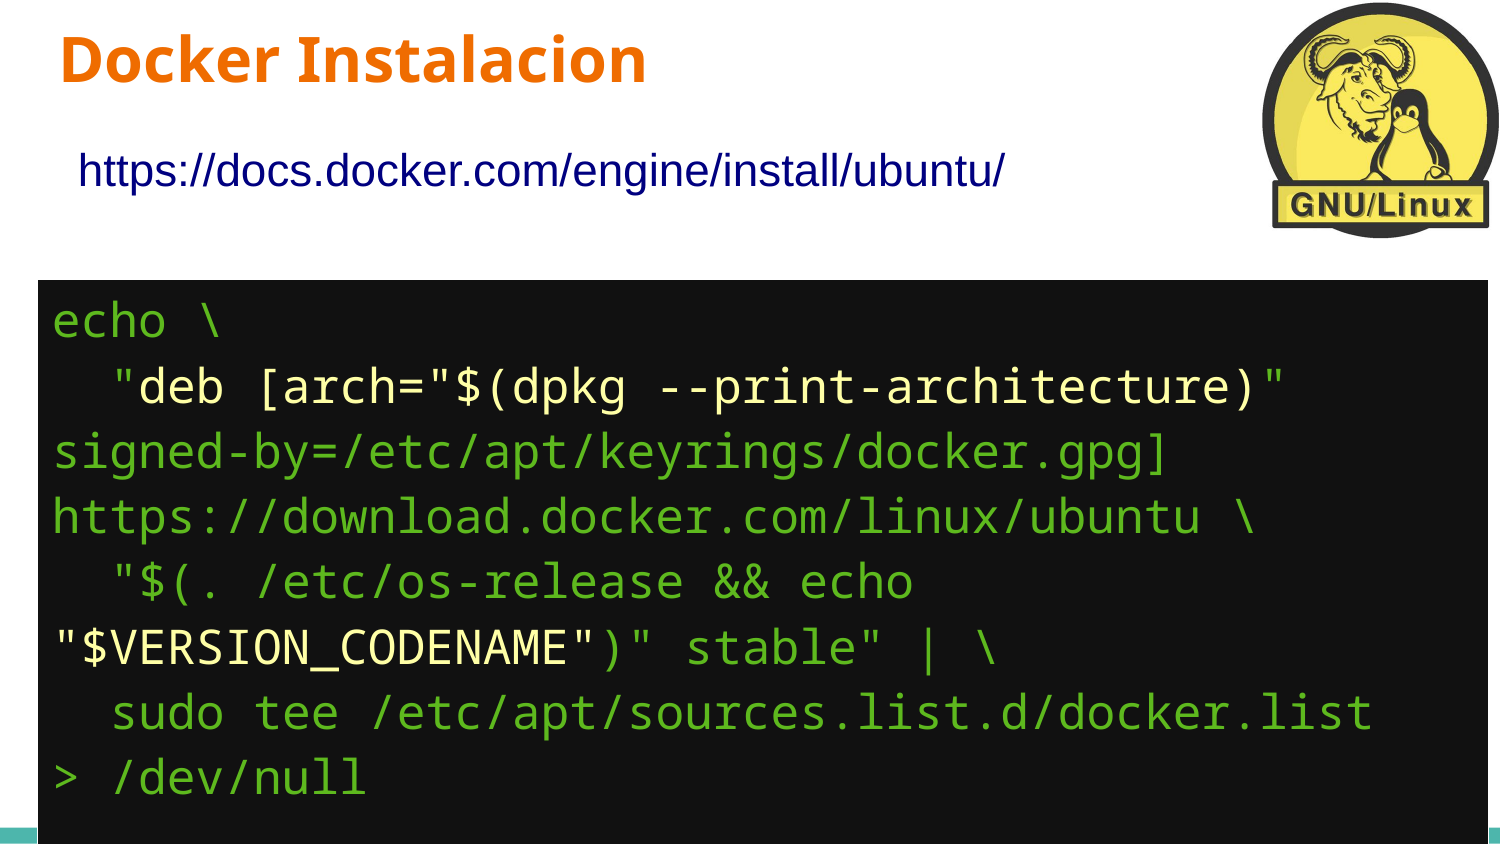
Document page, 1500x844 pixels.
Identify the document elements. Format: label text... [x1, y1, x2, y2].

picture [1260, 0, 1500, 240]
text_box https://docs.docker.com/engine/install/ubuntu/ [63, 137, 1216, 214]
table_header echo \ "deb [arch="$(dpkg --print-architecture)" signed-by=/etc/apt/keyrings/docker.gpg] https://download.docker.com/linux/ubuntu \ "$(. /etc/os-release && echo "$VERSION_CODENAME")" stable" | \ sudo tee /etc/apt/sources.list.d/docker.list > /dev/null [38, 280, 1488, 844]
title Docker Instalacion [43, 0, 1260, 116]
